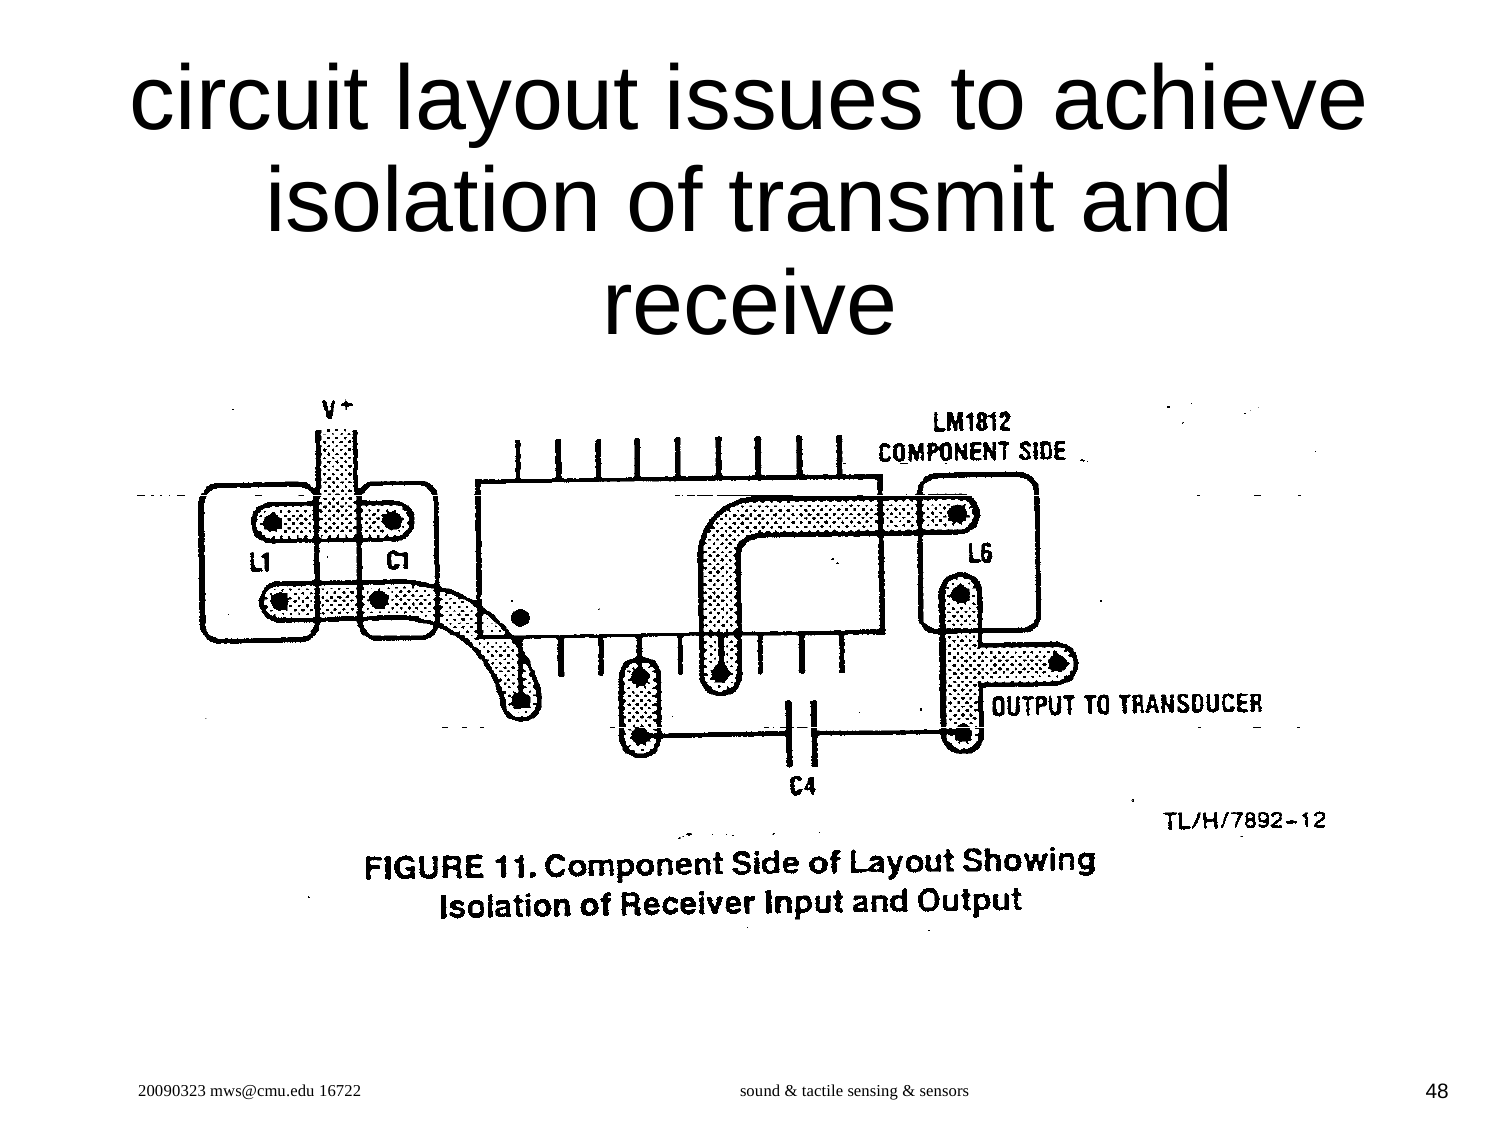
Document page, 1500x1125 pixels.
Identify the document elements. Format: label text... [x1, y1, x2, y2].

picture [137, 399, 1351, 931]
title circuit layout issues to achieve isolation of transmit and receive [112, 38, 1388, 362]
